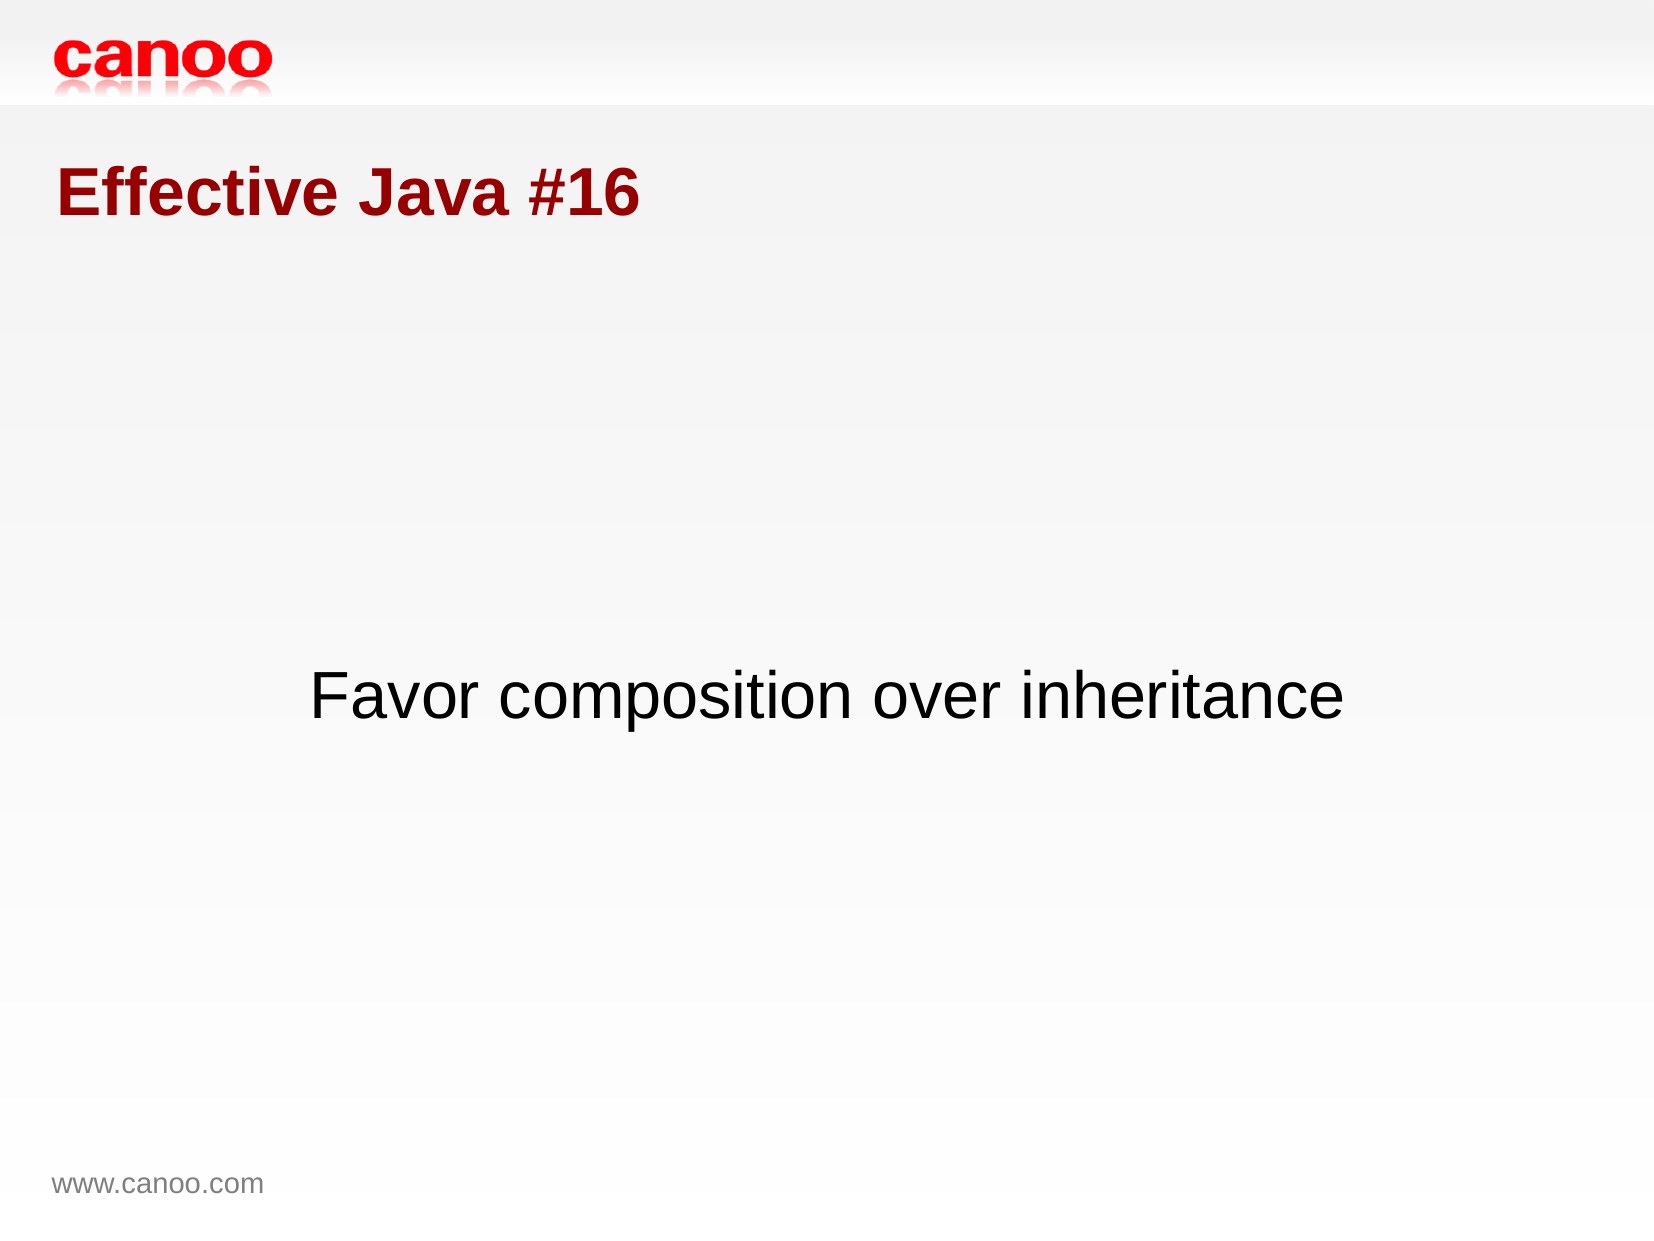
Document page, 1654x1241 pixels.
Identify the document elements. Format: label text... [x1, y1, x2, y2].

picture [51, 37, 273, 119]
text_box Favor composition over inheritance [48, 282, 1609, 1102]
title Effective Java #16 [48, 138, 1609, 238]
